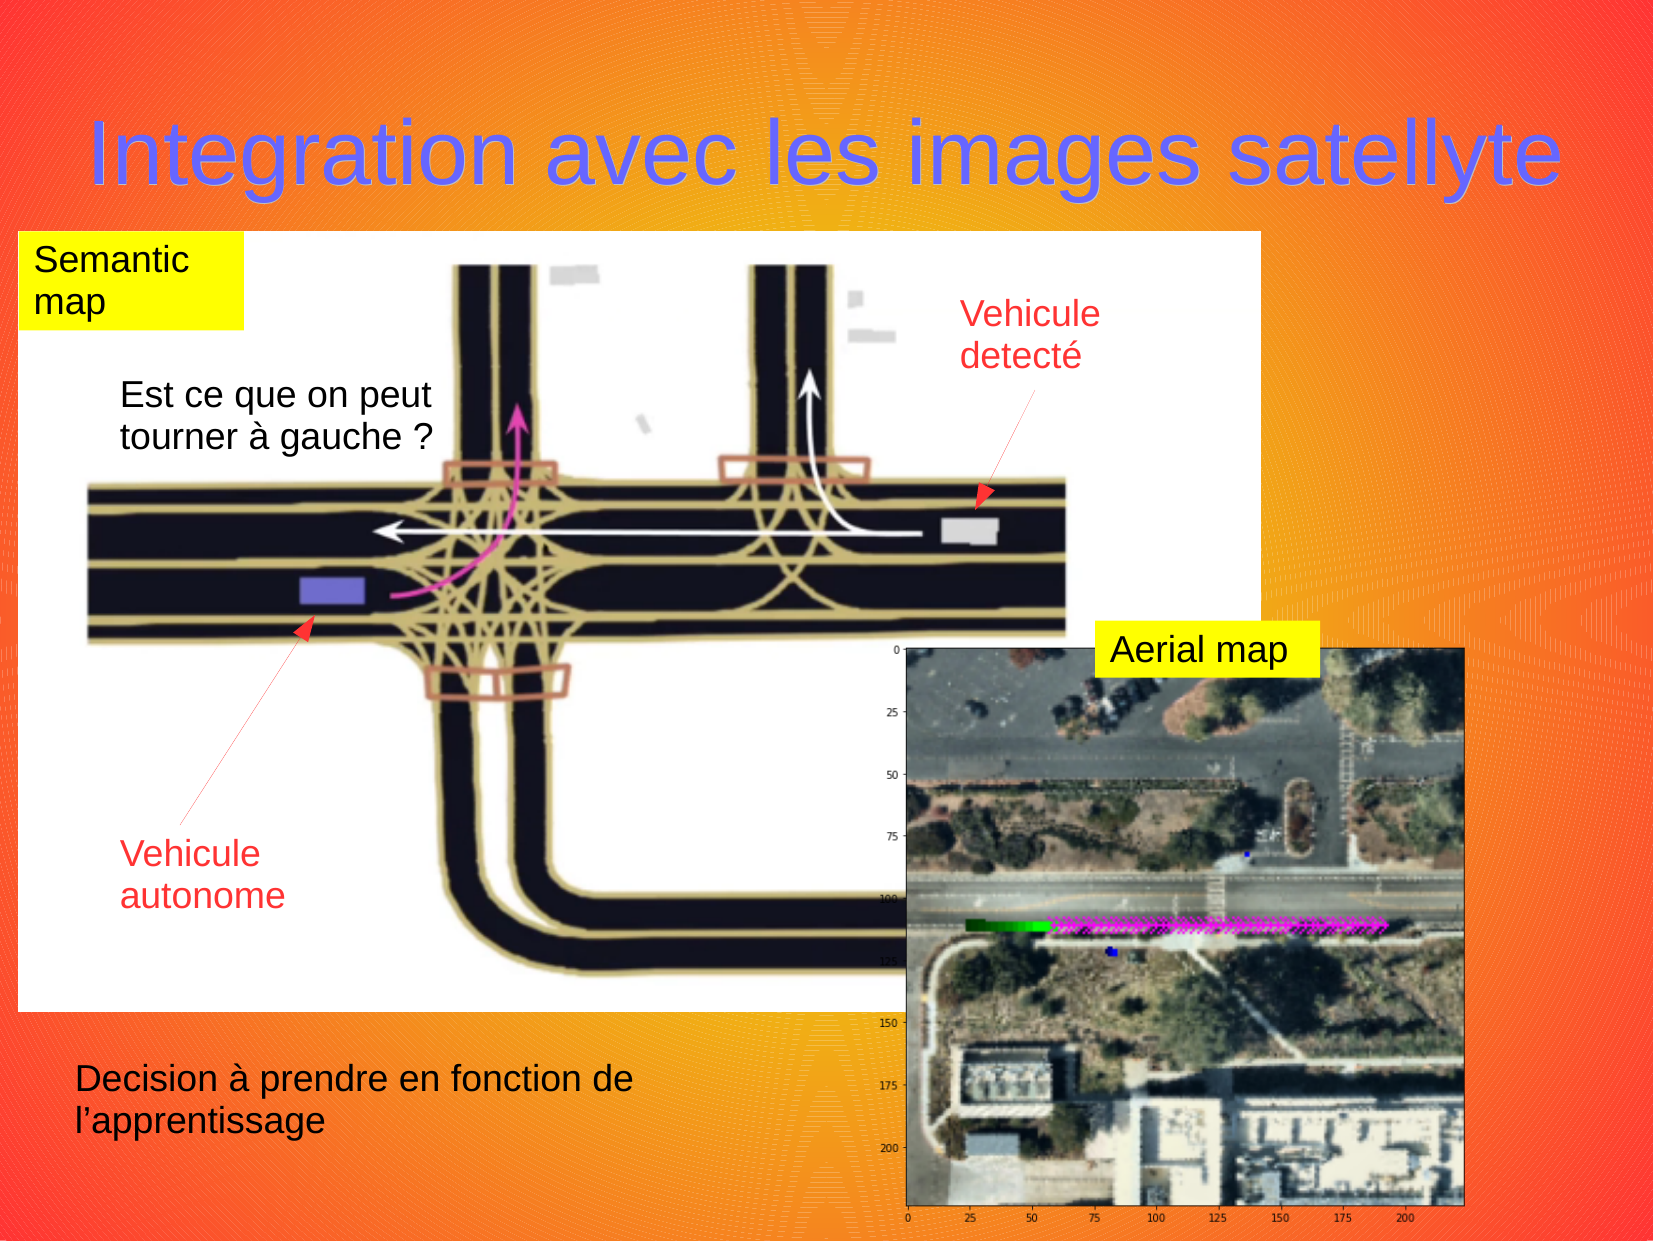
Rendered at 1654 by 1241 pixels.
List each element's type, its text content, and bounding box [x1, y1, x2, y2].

picture [18, 231, 1471, 1231]
text_box Semantic map [18, 231, 244, 331]
title Integration avec les images satellyte [82, 49, 1571, 257]
text_box Est ce que on peut tourner à gauche ? [105, 366, 466, 466]
text_box Vehicule detecté [945, 285, 1231, 391]
text_box Decision à prendre en fonction de l’apprentissage [60, 1050, 796, 1149]
text_box Aerial map [1095, 620, 1321, 678]
text_box Vehicule autonome [105, 825, 391, 931]
